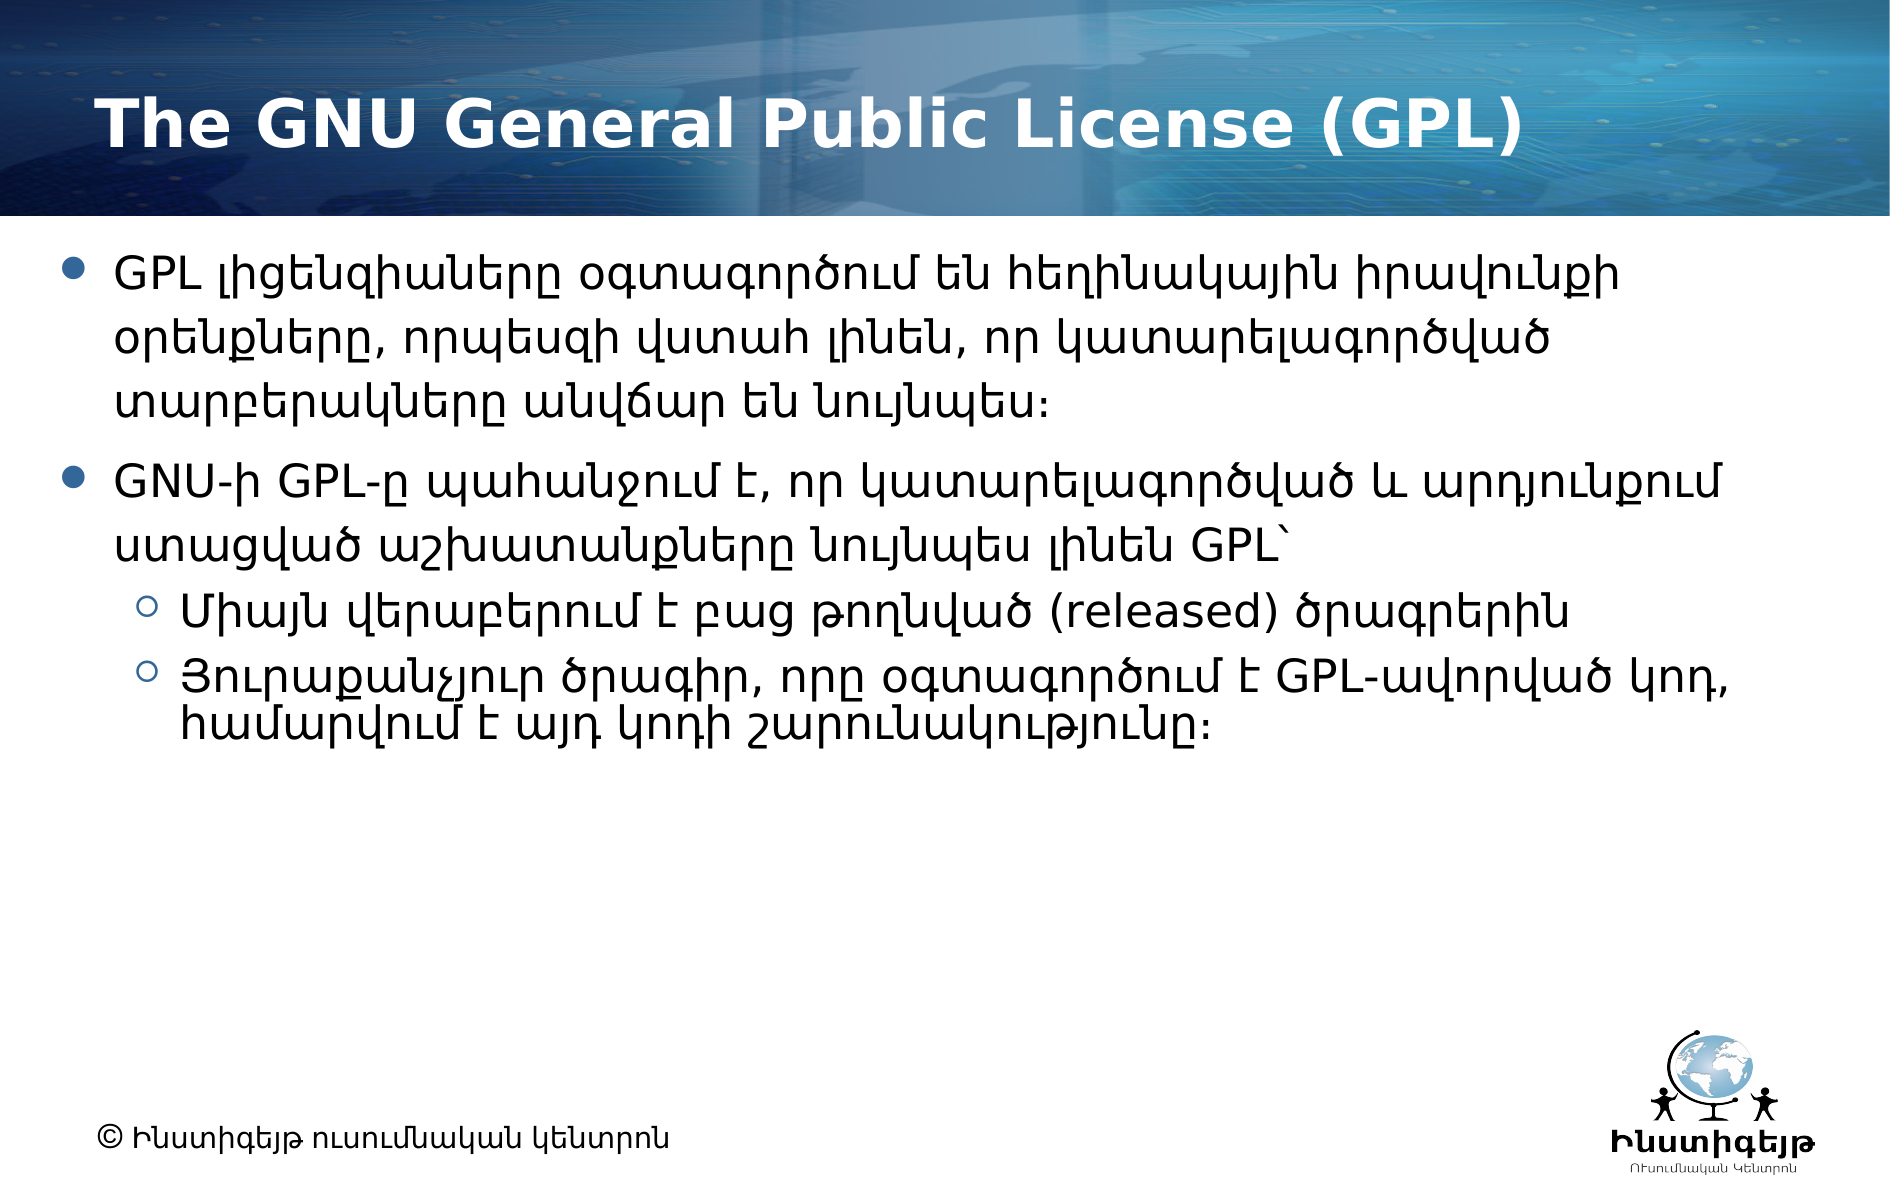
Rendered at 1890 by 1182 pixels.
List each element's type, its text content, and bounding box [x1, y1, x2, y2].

picture [1612, 1030, 1815, 1175]
list GPL լիցենզիաները օգտագործում են հեղինակային իրավունքի օրենքները, որպեսզի վստահ լինեն, որ կատարելագործված տարբերակները անվճար են նույնպես։ GNU-ի GPL-ը պահանջում է, որ կատարելագործված և արդյունքում ստացված աշխատանքները նույնպես լինեն GPL՝ Միայն վերաբերում է բաց թողնված (released) ծրագրերին Յուրաքանչյուր ծրագիր, որը օգտագործում է GPL-ավորված կոդ, համարվում է այդ կոդի շարունակությունը։ [59, 236, 1831, 922]
picture [0, 0, 1890, 216]
title The GNU General Public License (GPL) [94, 47, 1793, 217]
